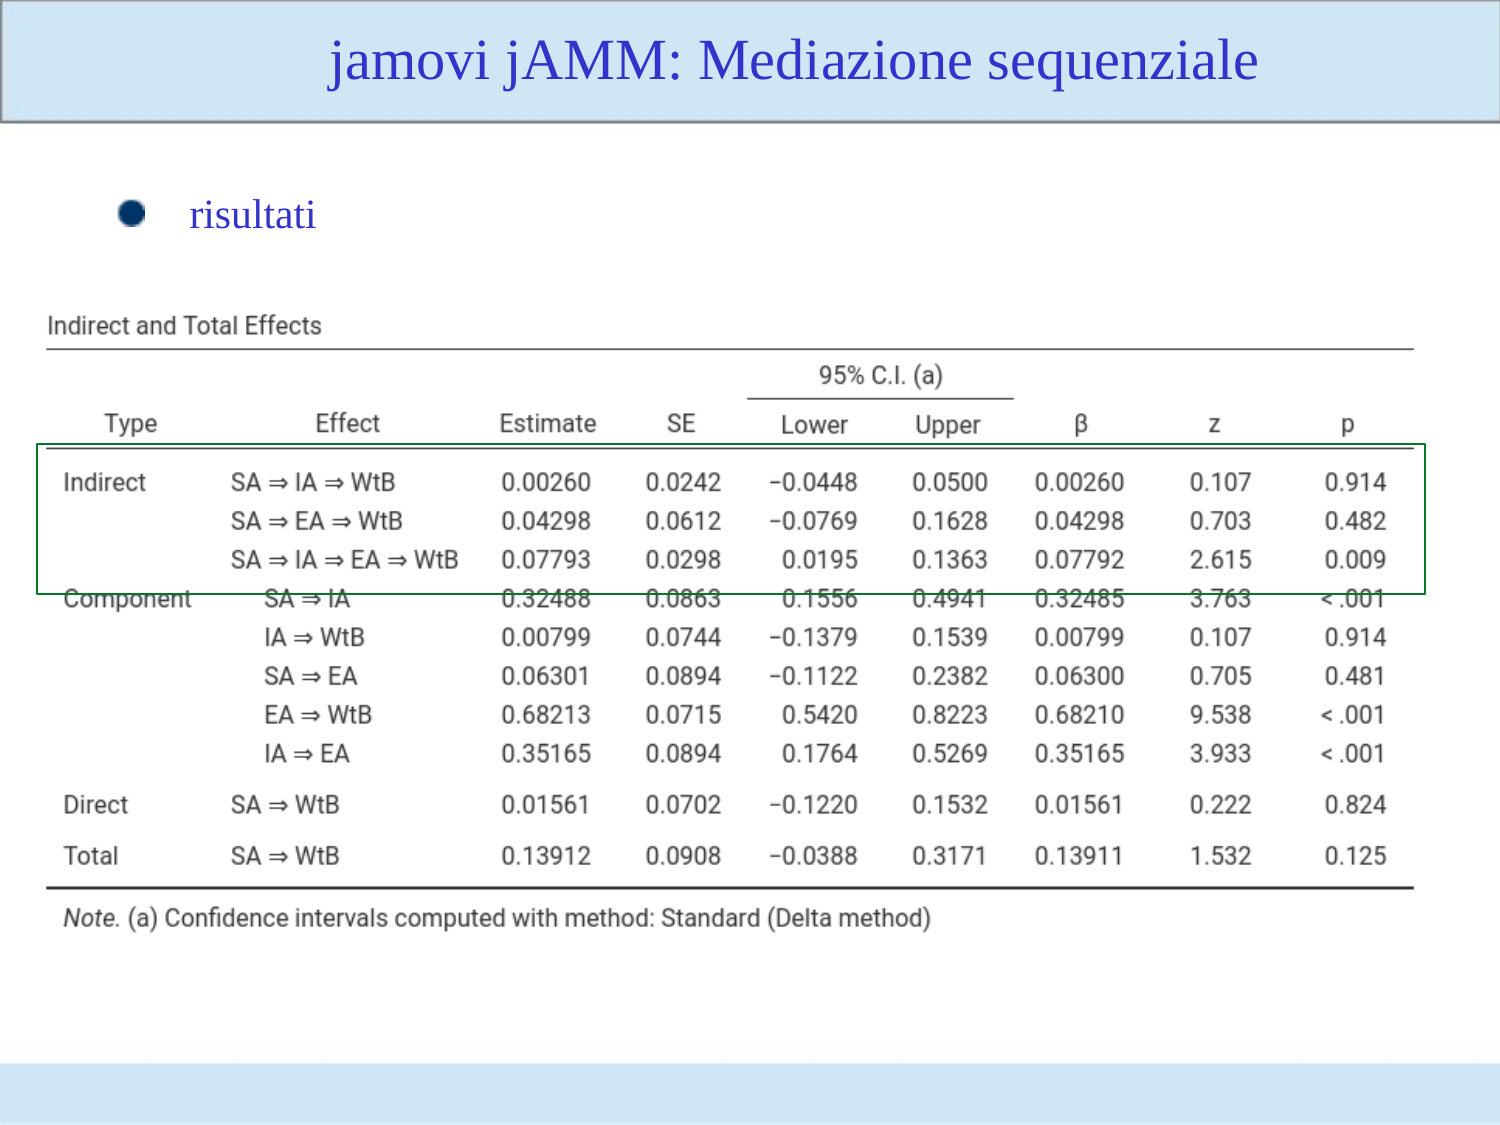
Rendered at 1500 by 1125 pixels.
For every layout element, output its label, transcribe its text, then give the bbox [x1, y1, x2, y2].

picture [0, 0, 1500, 1125]
text_box risultati [99, 179, 1438, 245]
title jamovi jAMM: Mediazione sequenziale [138, 0, 1451, 113]
